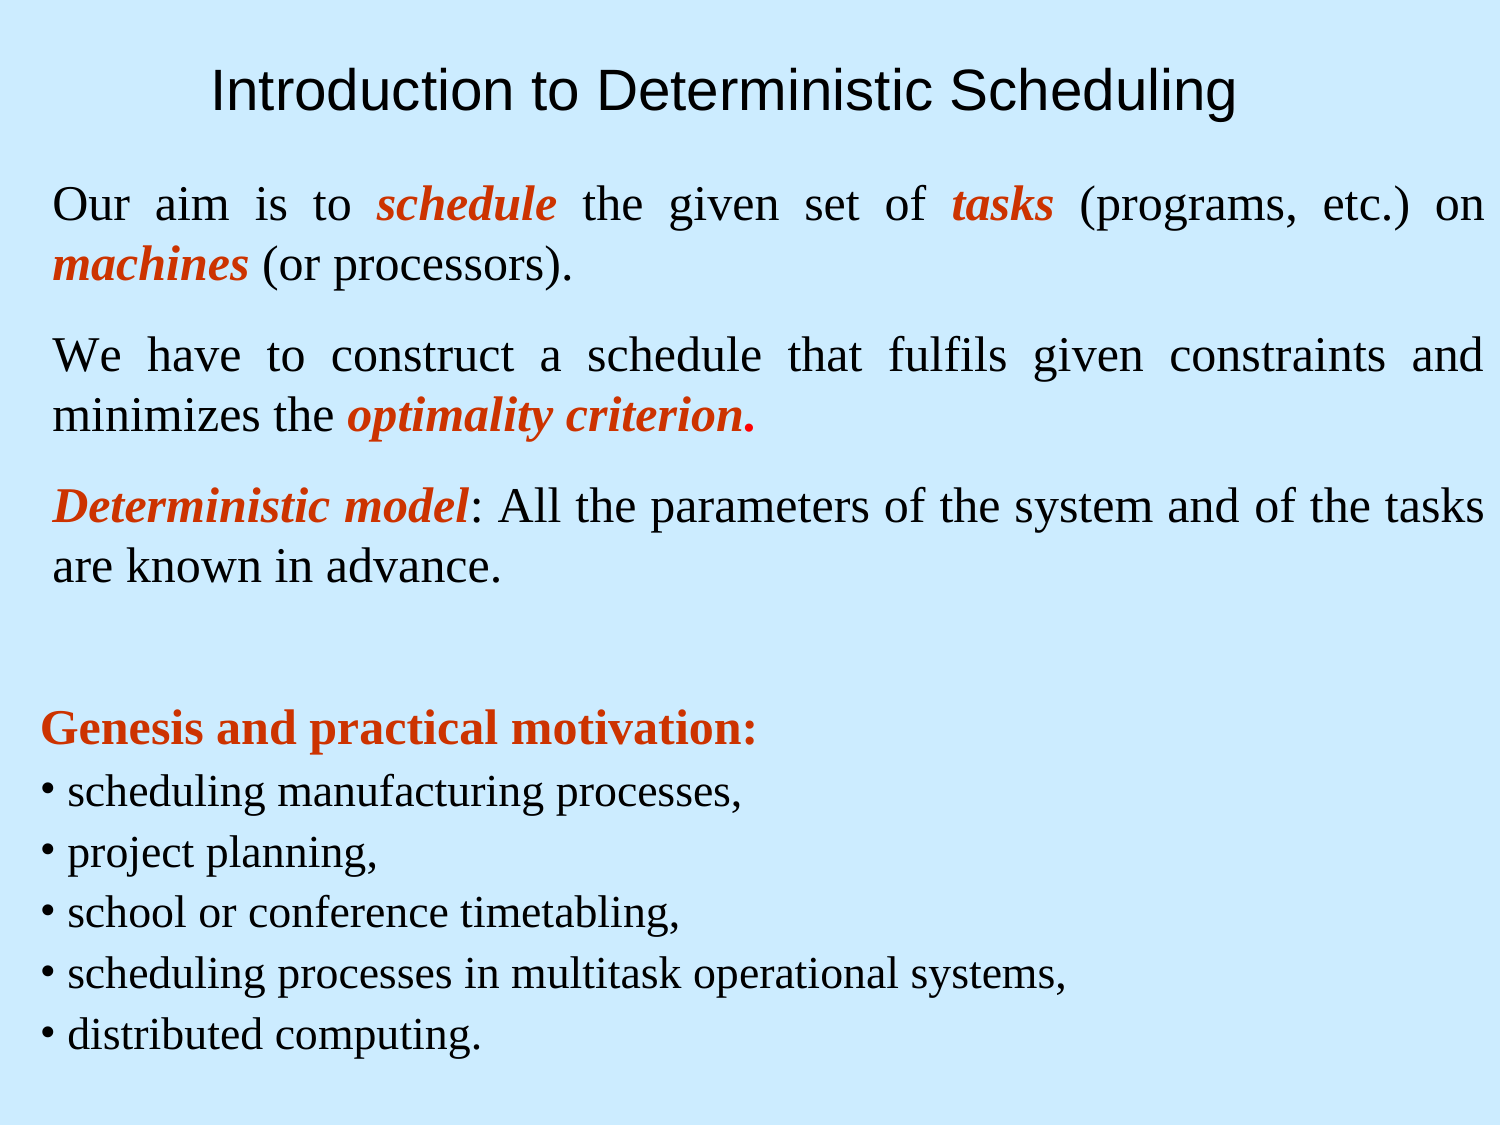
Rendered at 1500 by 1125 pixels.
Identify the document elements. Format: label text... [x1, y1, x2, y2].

text_box Genesis and practical motivation: scheduling manufacturing processes, project planning, school or conference timetabling, scheduling processes in multitask operational systems, distributed computing. [24, 693, 1500, 1068]
title Introduction to Deterministic Scheduling [0, 12, 1450, 163]
text_box Our aim is to schedule the given set of tasks (programs, etc.) on machines (or processors). We have to construct a schedule that fulfils given constraints and minimizes the optimality criterion. Deterministic model: All the parameters of the system and of the tasks are known in advance. [37, 162, 1500, 601]
